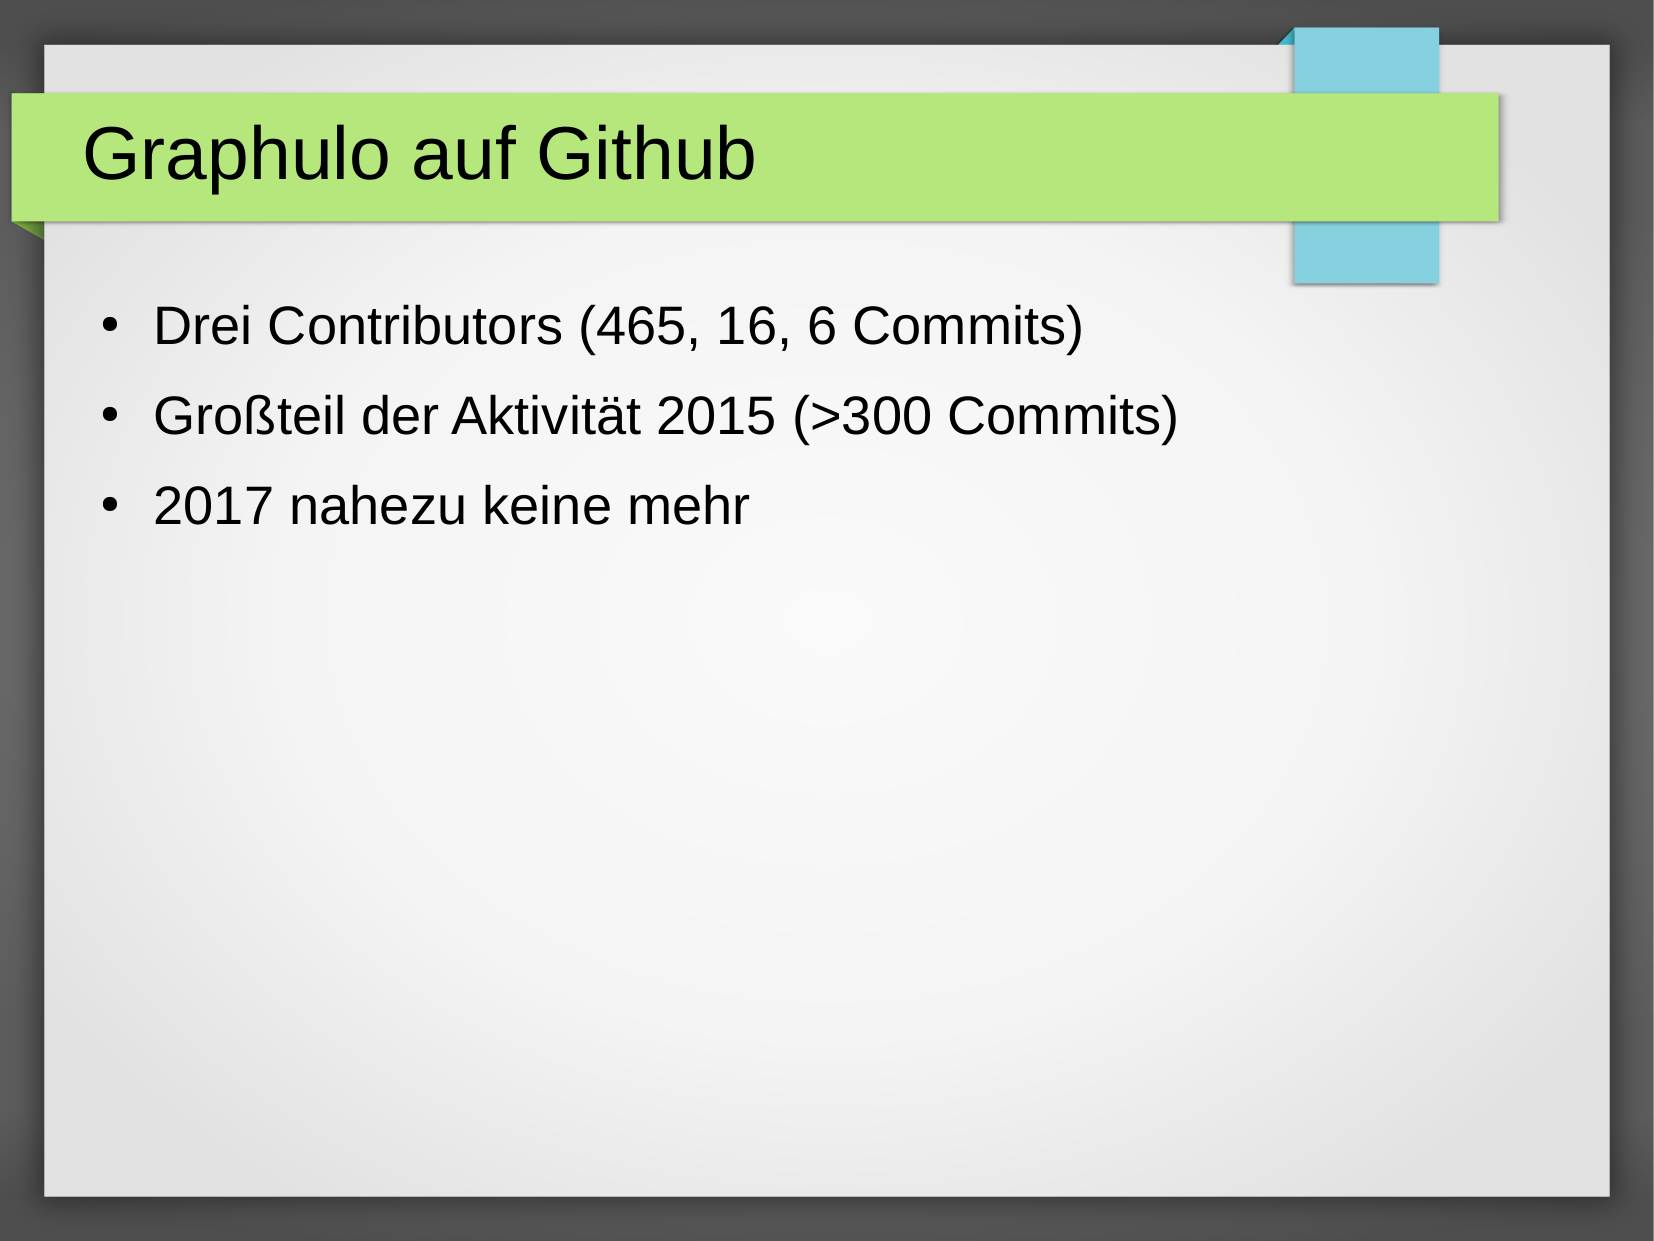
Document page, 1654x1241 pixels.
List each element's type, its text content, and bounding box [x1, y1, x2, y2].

title Graphulo auf Github [82, 94, 1264, 213]
list Drei Contributors (465, 16, 6 Commits) Großteil der Aktivität 2015 (>300 Commits) 2017 nahezu keine mehr [82, 295, 1571, 1015]
picture [0, 0, 1654, 1241]
